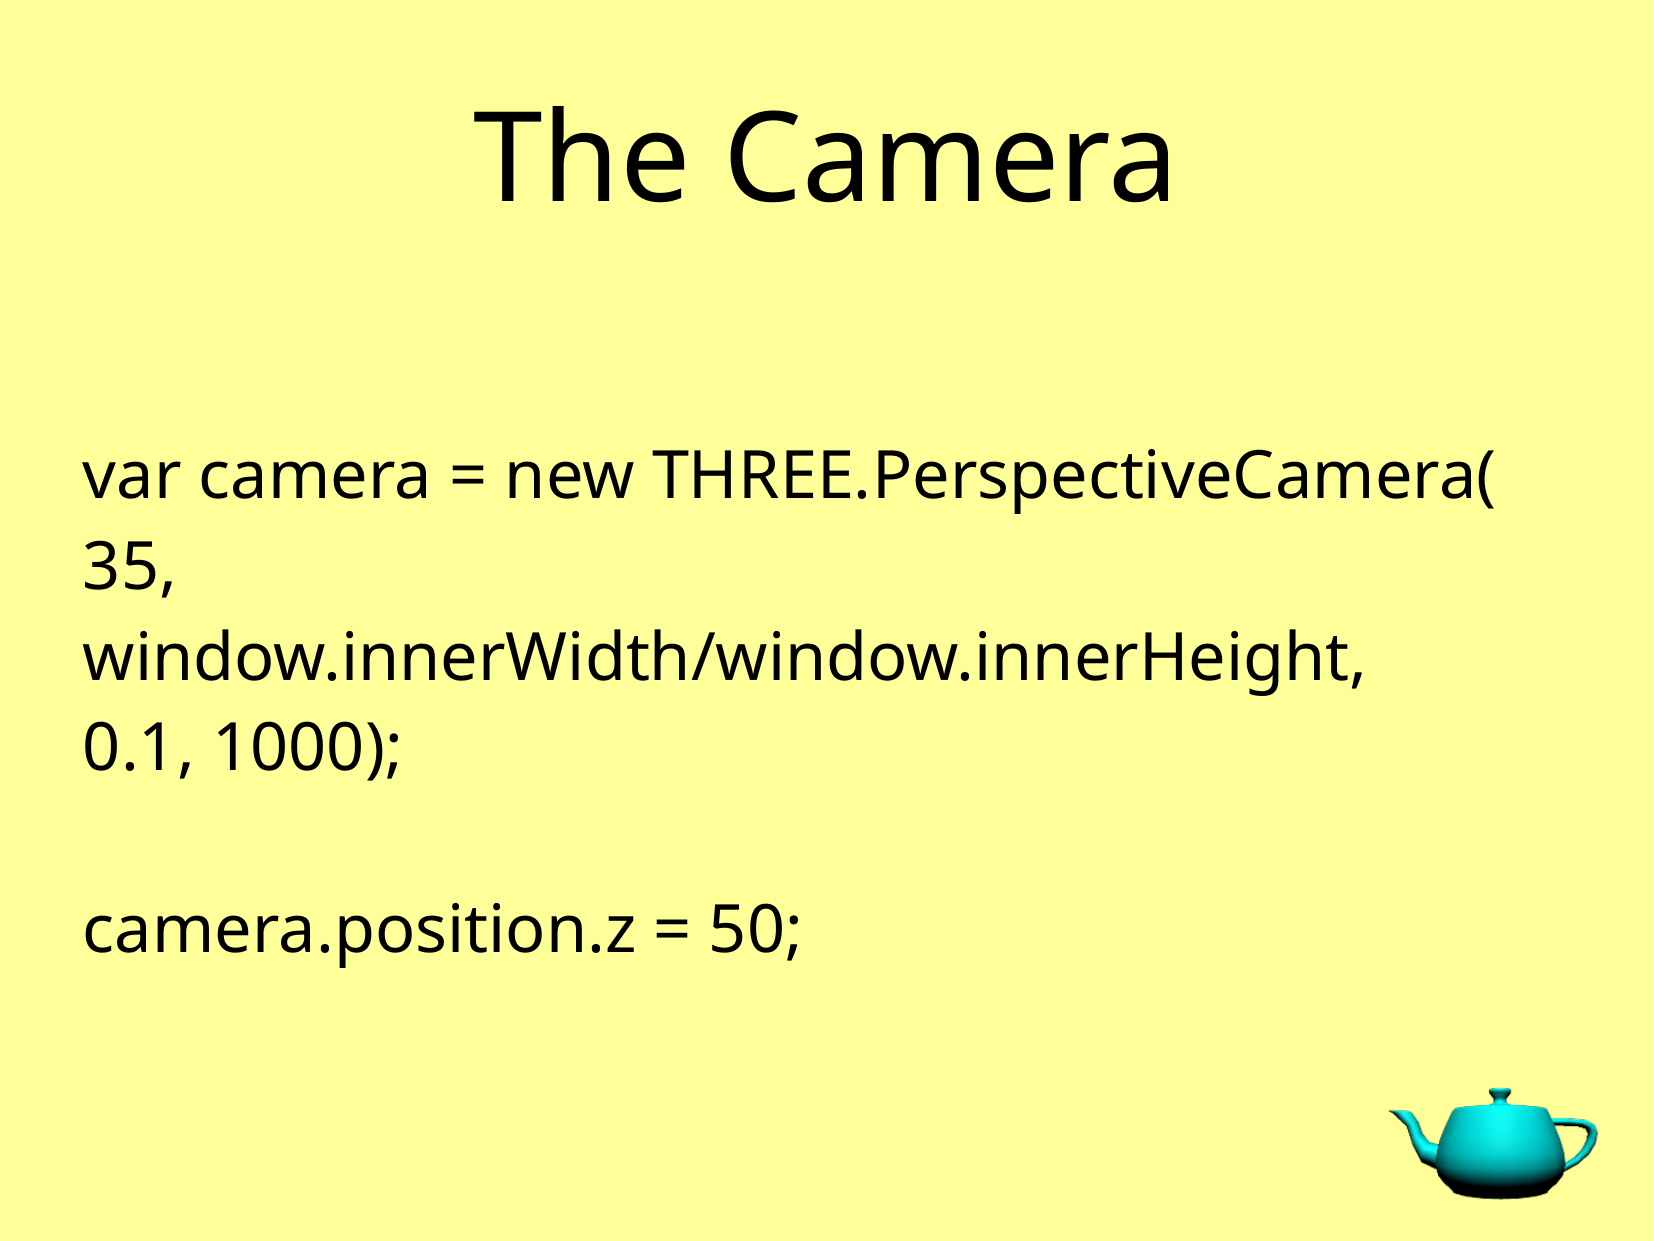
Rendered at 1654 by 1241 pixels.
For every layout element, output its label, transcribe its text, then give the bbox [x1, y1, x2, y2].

title The Camera [82, 49, 1571, 257]
subtitle var camera = new THREE.PerspectiveCamera( 35, window.innerWidth/window.innerHeight, 0.1, 1000); camera.position.z = 50; [82, 297, 1571, 1102]
picture [1387, 1085, 1600, 1201]
